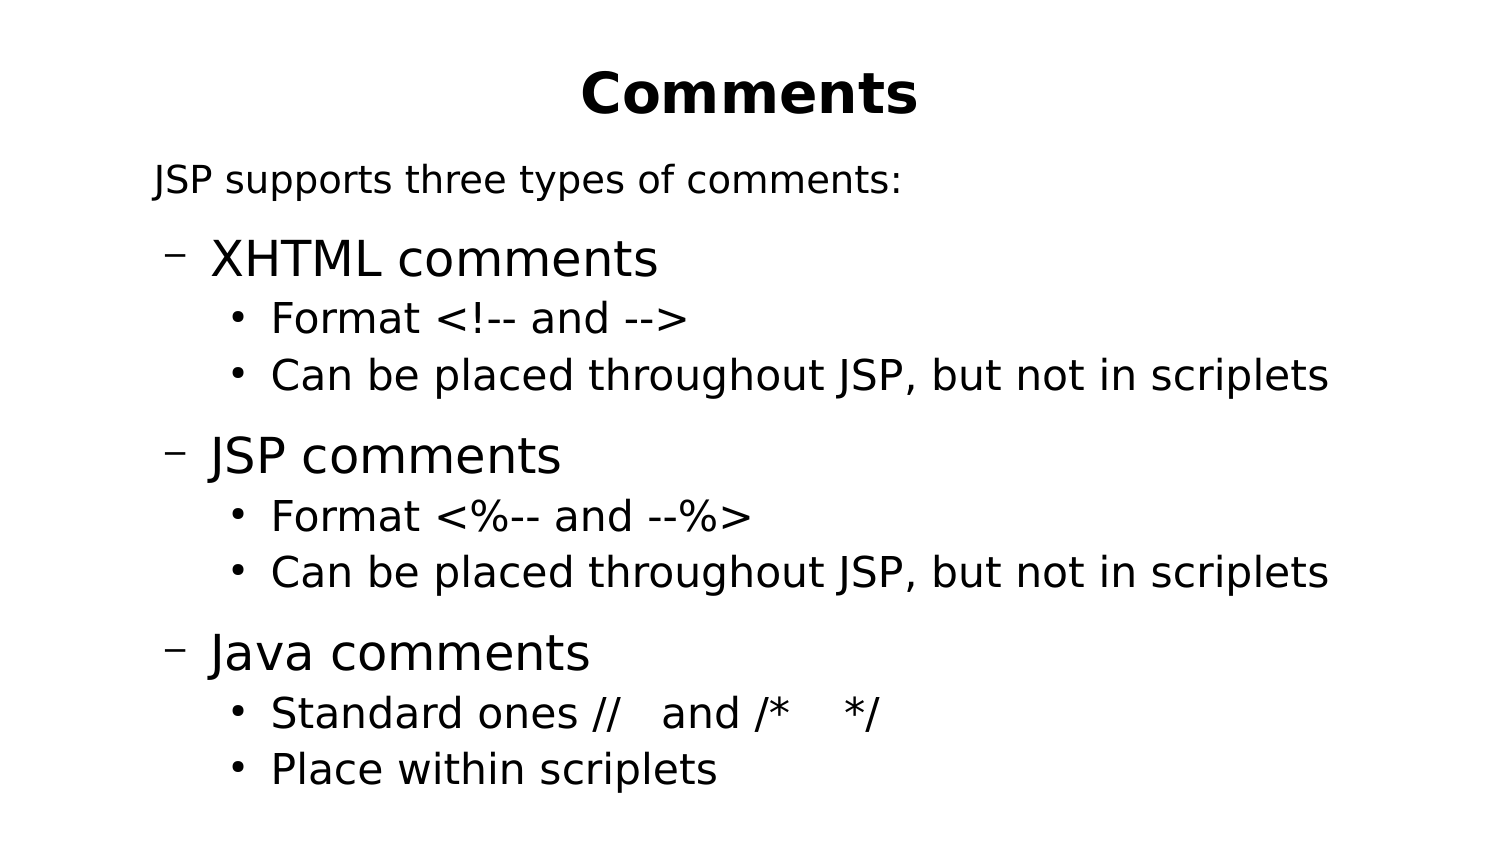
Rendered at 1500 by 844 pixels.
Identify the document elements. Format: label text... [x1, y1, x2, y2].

list JSP supports three types of comments: XHTML comments Format <!-- and --> Can be placed throughout JSP, but not in scriplets JSP comments Format <%-- and --%> Can be placed throughout JSP, but not in scriplets Java comments Standard ones // and /* */ Place within scriplets [75, 153, 1395, 807]
title Comments [75, 33, 1425, 133]
